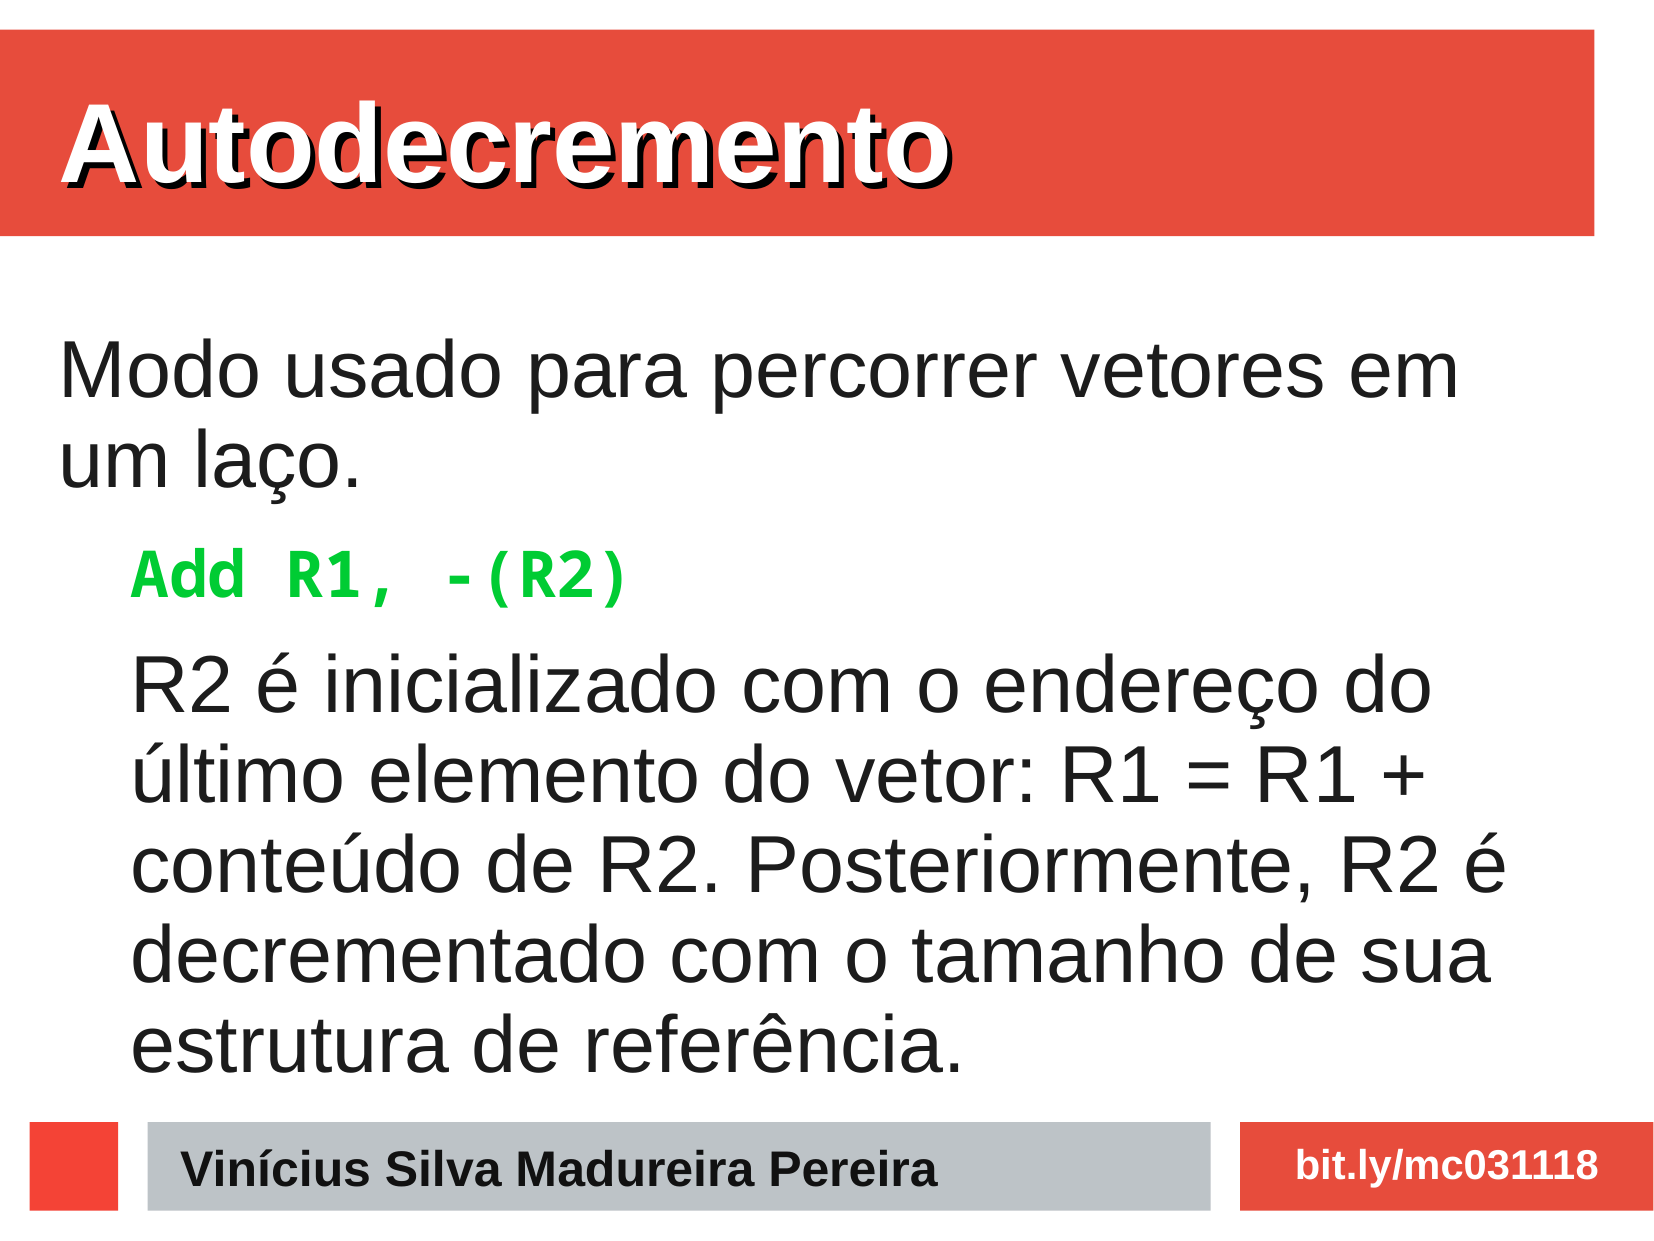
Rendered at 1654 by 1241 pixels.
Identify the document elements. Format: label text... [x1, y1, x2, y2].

text_box bit.ly/mc031118 [1228, 1133, 1654, 1205]
list Modo usado para percorrer vetores em um laço. Add R1, -(R2) R2 é inicializado com o endereço do último elemento do vetor: R1 = R1 + conteúdo de R2. Posteriormente, R2 é decrementado com o tamanho de sua estrutura de referência. [59, 324, 1565, 1093]
text_box Vinícius Silva Madureira Pereira [165, 1133, 1170, 1205]
title Autodecremento [59, 59, 1595, 207]
